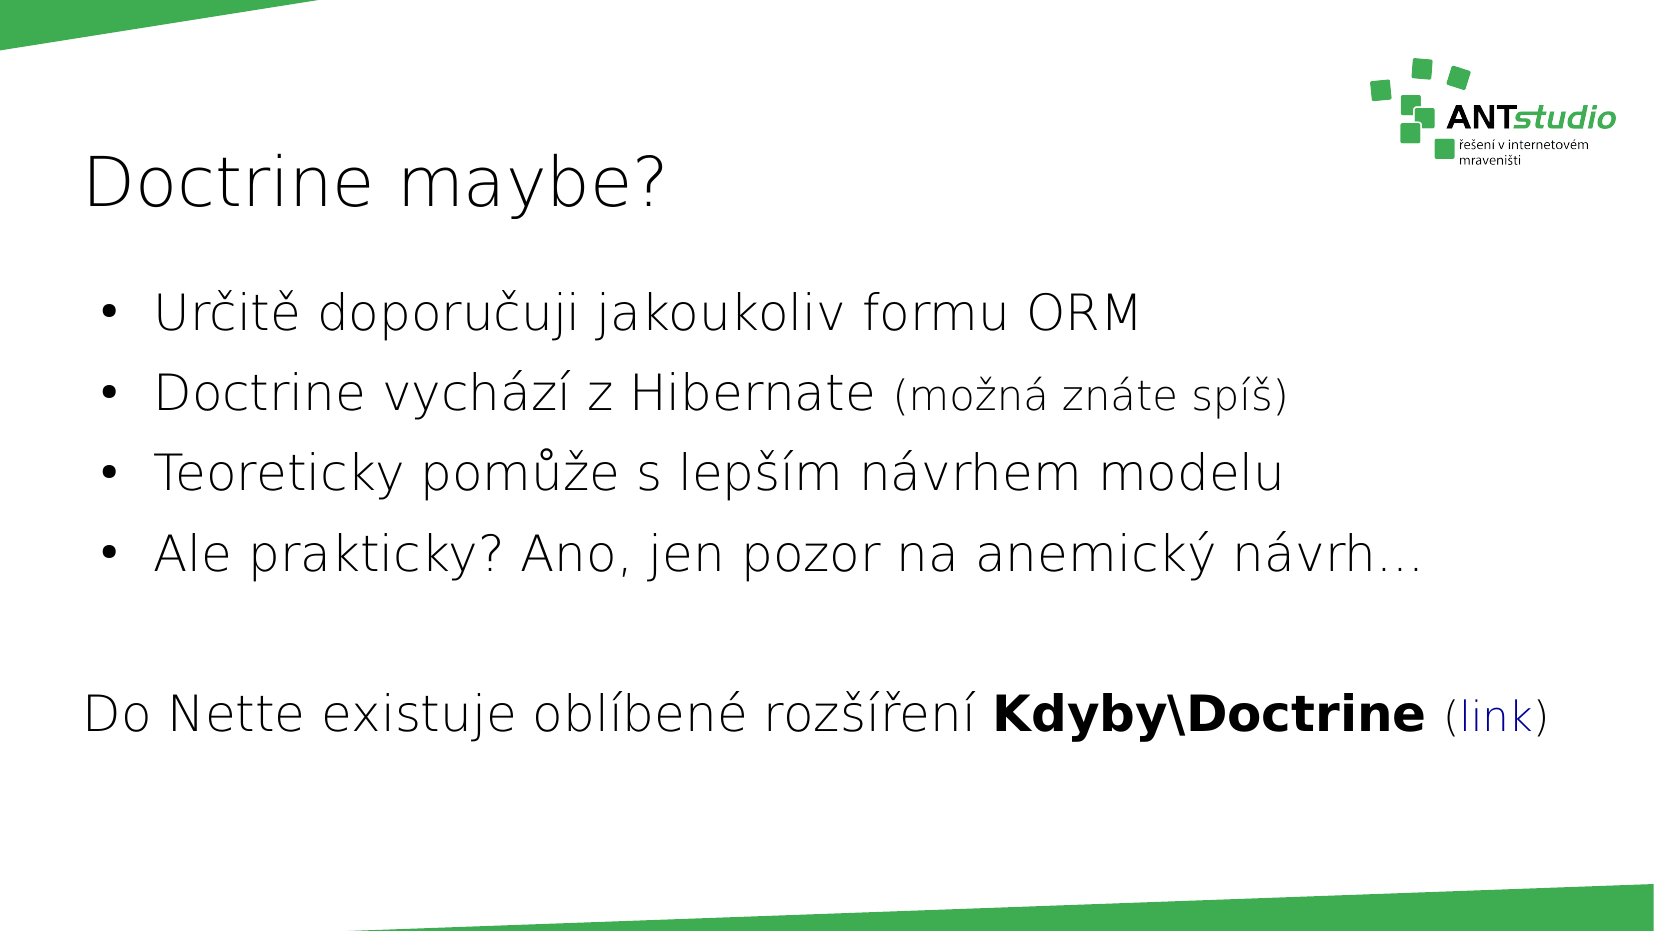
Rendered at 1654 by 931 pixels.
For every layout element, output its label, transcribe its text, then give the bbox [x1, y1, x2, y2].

picture [1370, 58, 1616, 165]
list Určitě doporučuji jakoukoliv formu ORM Doctrine vychází z Hibernate (možná znáte spíš) Teoreticky pomůže s lepším návrhem modelu Ale prakticky? Ano, jen pozor na anemický návrh... Do Nette existuje oblíbené rozšíření Kdyby\Doctrine (link) [82, 283, 1571, 847]
title Doctrine maybe? [82, 104, 1571, 260]
